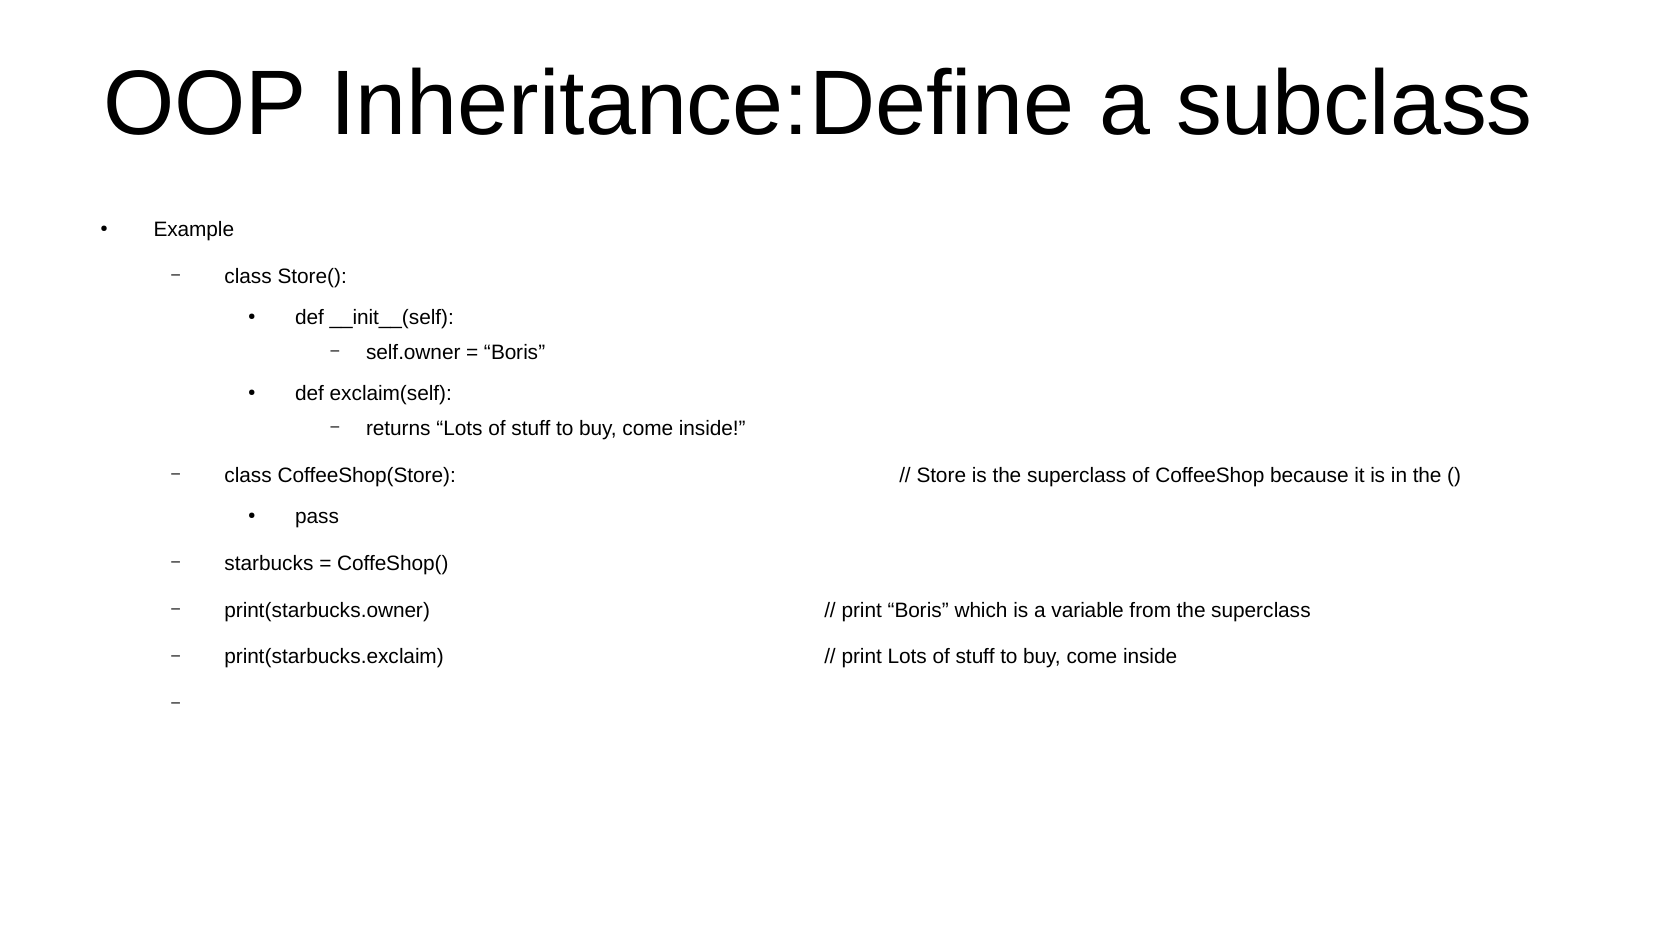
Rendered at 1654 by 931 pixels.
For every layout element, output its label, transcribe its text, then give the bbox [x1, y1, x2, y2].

title OOP Inheritance:Define a subclass [75, 24, 1564, 181]
list Example class Store(): def __init__(self): self.owner = “Boris” def exclaim(self): returns “Lots of stuff to buy, come inside!” class CoffeeShop(Store): // Store is the superclass of CoffeeShop because it is in the () pass starbucks = CoffeShop() print(starbucks.owner) // print “Boris” which is a variable from the superclass print(starbucks.exclaim) // print Lots of stuff to buy, come inside [82, 217, 1636, 916]
